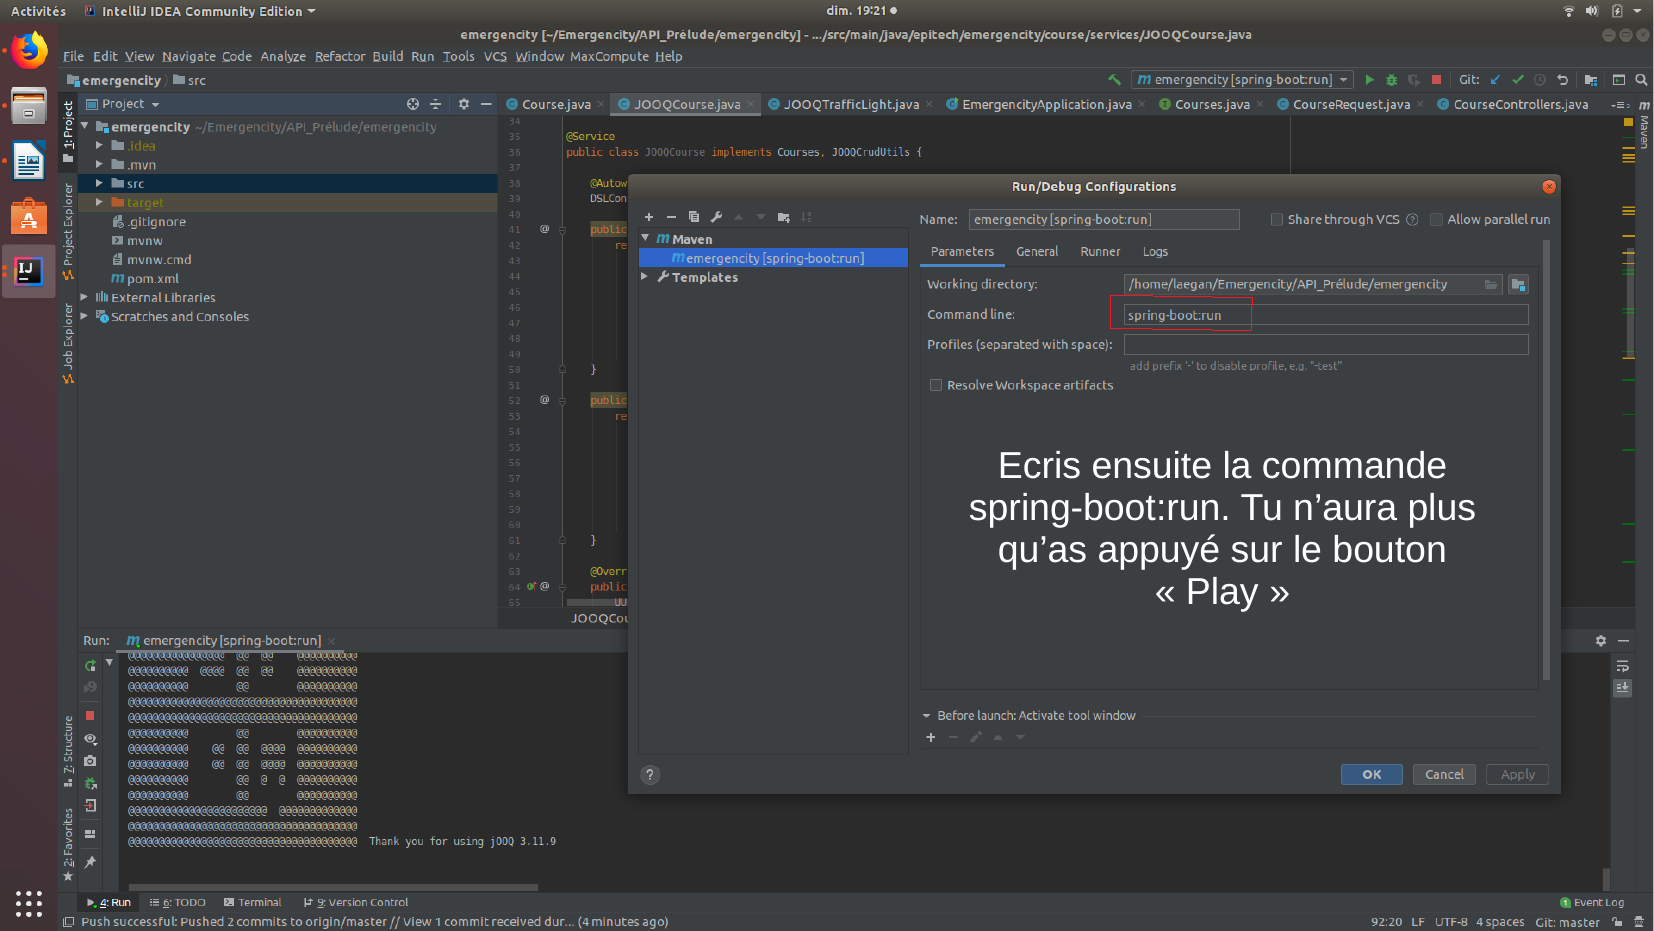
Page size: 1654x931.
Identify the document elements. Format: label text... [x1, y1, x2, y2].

picture [0, 0, 1654, 931]
text_box Ecris ensuite la commande spring-boot:run. Tu n’aura plus qu’as appuyé sur le bouton « Play » [921, 437, 1524, 704]
